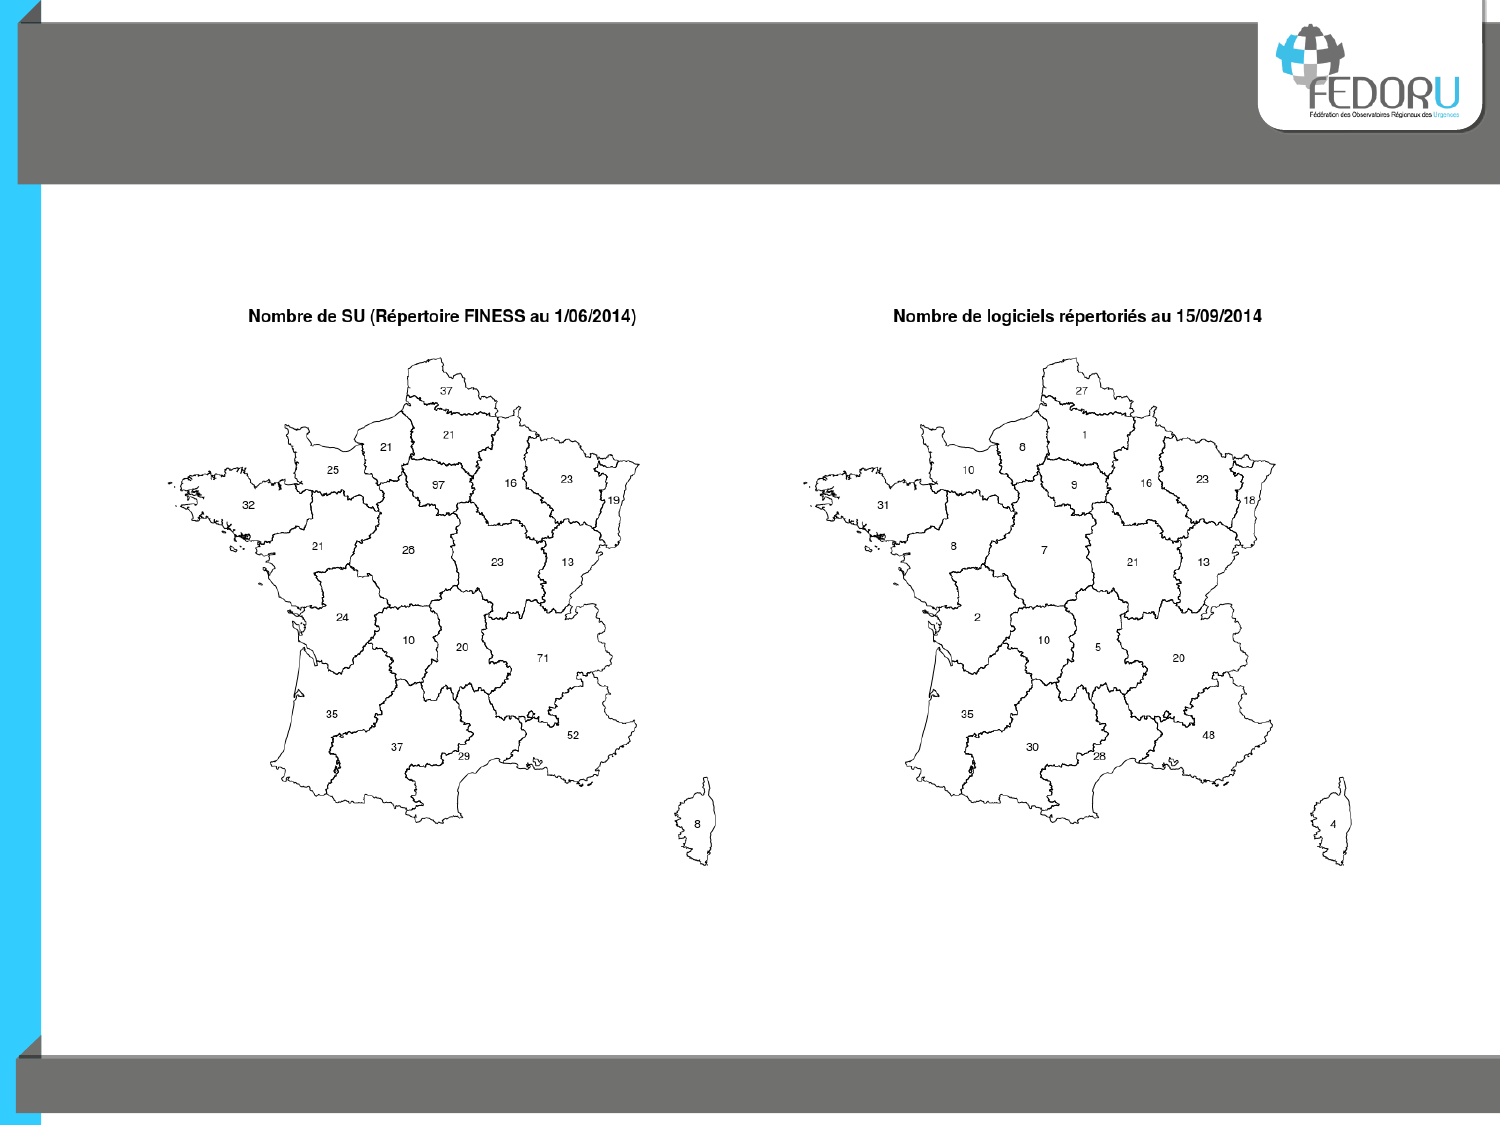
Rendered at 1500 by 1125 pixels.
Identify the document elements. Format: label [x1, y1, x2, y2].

picture [1275, 20, 1459, 118]
picture [146, 307, 737, 899]
picture [781, 307, 1373, 899]
